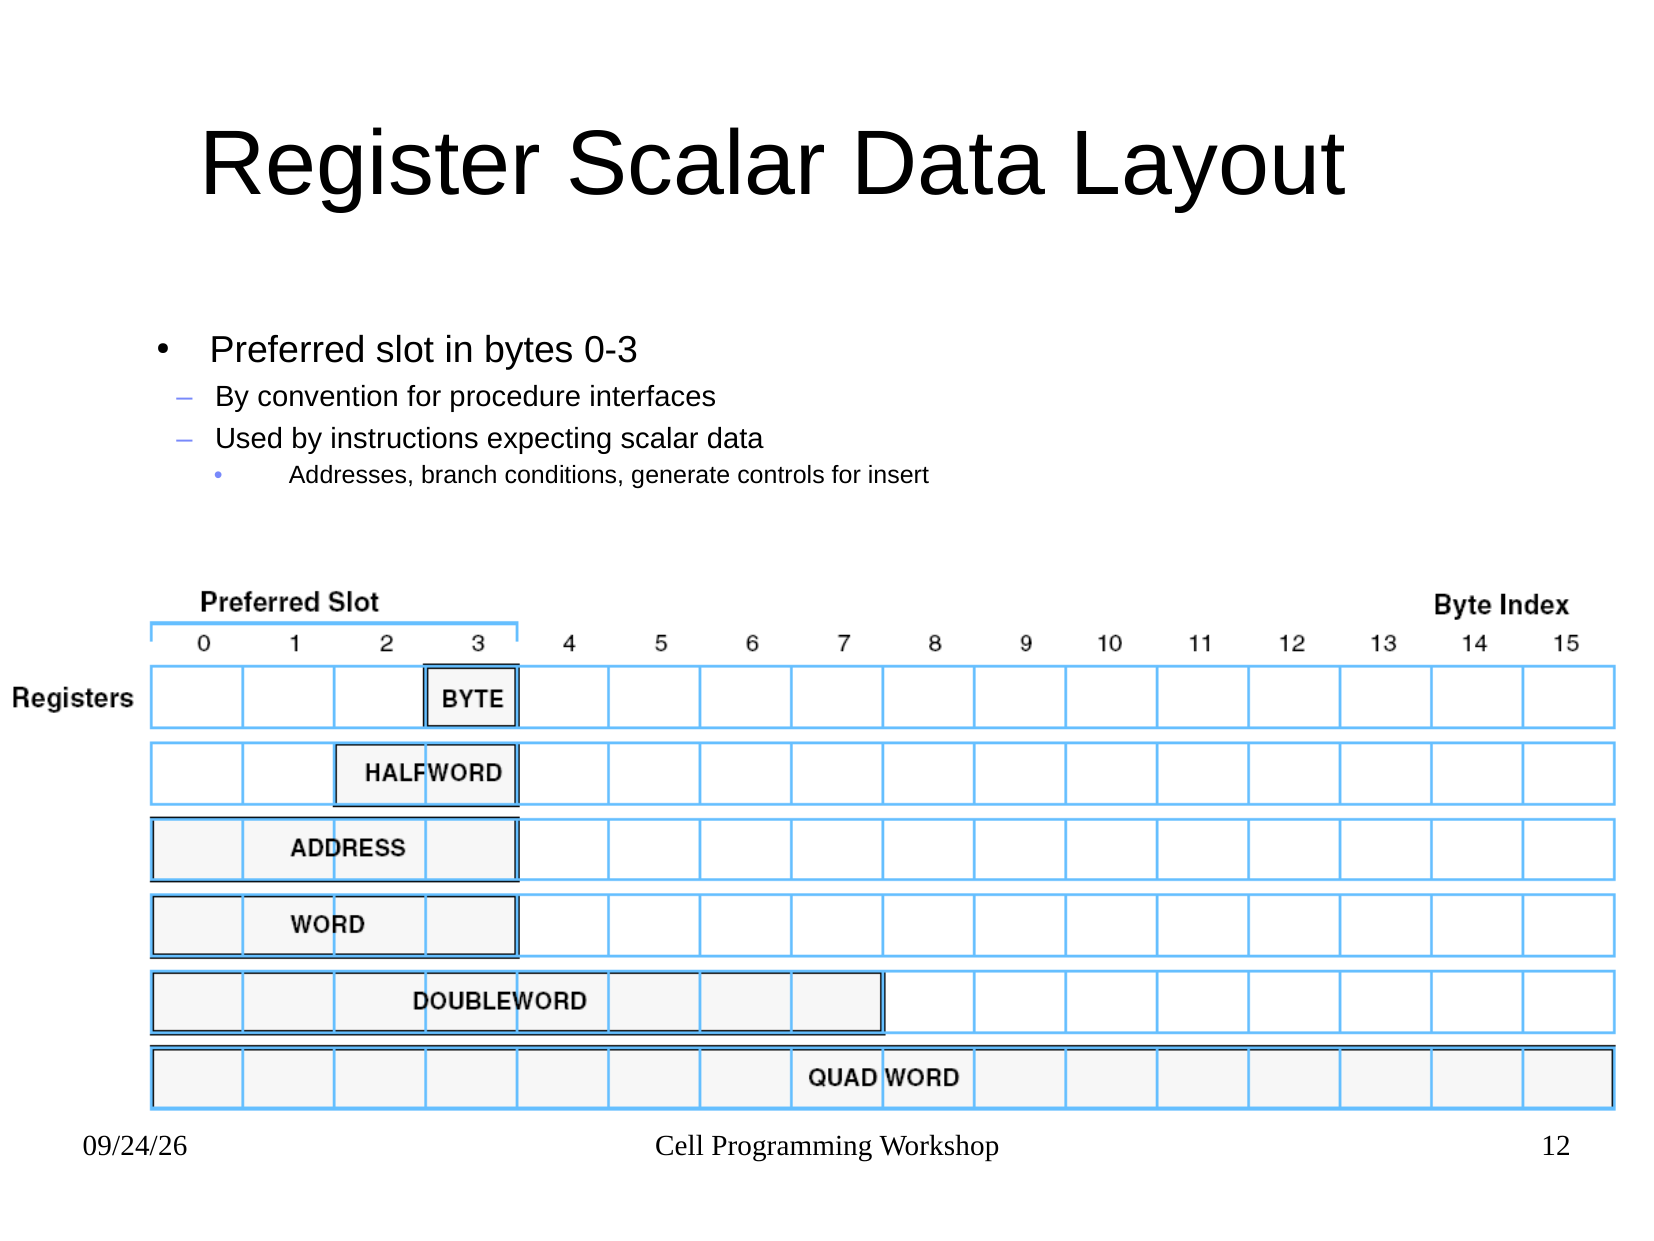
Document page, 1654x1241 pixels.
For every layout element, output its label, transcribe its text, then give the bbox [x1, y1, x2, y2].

title Register Scalar Data Layout [27, 103, 1519, 222]
list Preferred slot in bytes 0-3 By convention for procedure interfaces Used by instructions expecting scalar data Addresses, branch conditions, generate controls for insert [123, 321, 1531, 552]
picture [0, 568, 1620, 1130]
